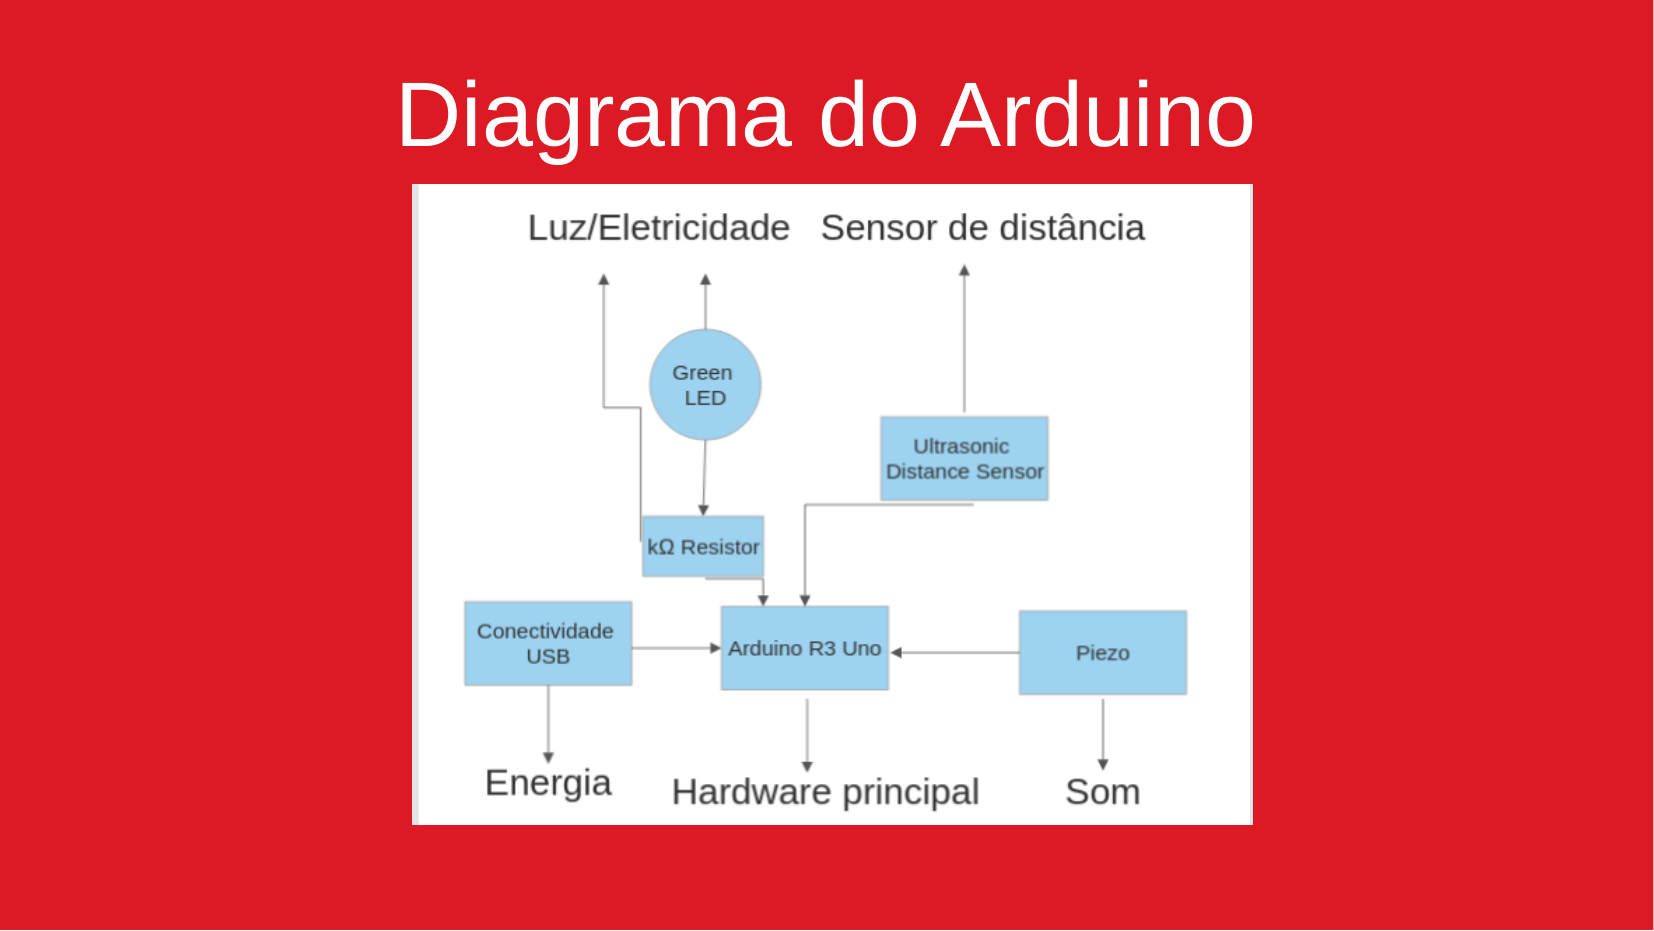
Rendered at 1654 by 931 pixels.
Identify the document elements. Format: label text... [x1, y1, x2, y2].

title Diagrama do Arduino [82, 37, 1571, 193]
picture [412, 184, 1253, 826]
